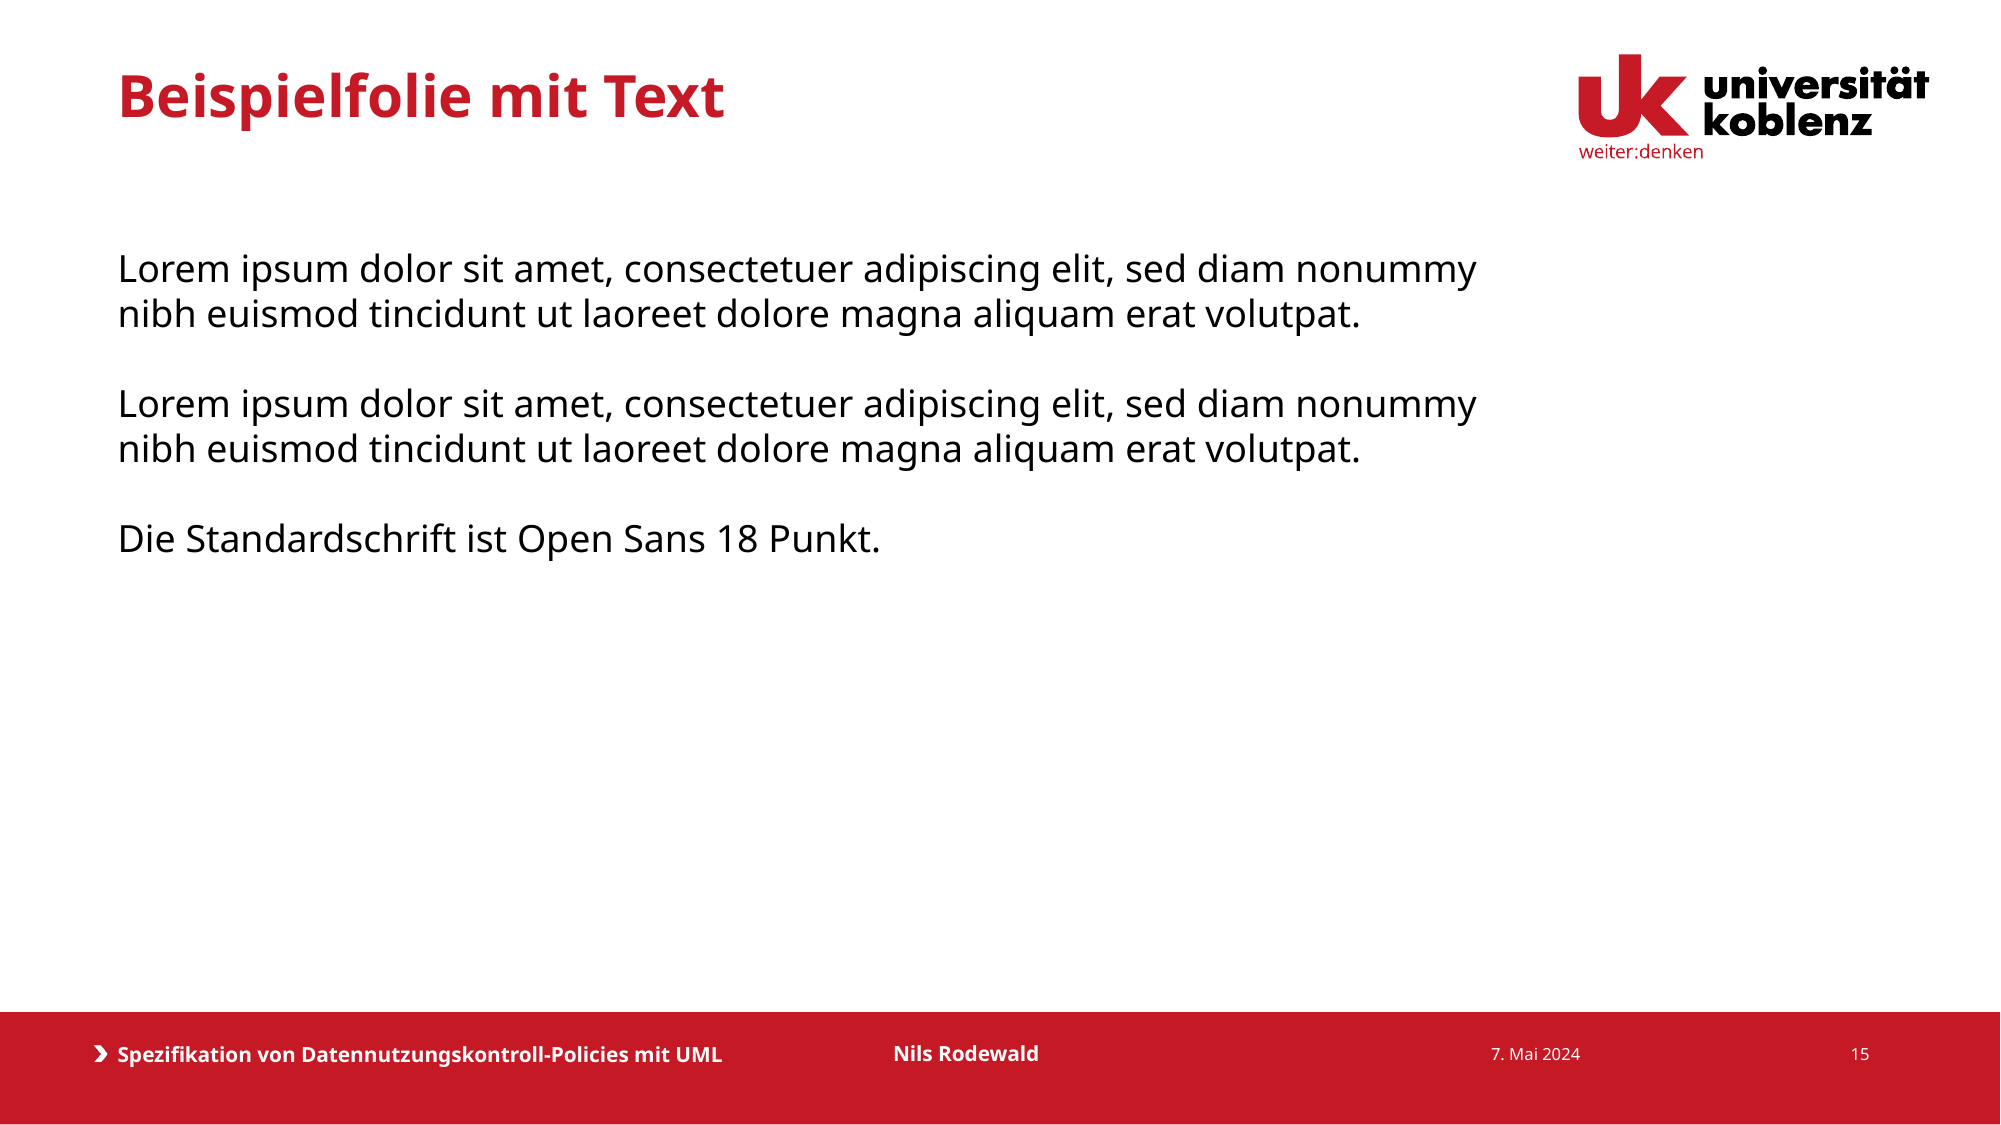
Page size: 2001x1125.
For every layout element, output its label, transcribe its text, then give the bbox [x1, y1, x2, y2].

list Lorem ipsum dolor sit amet, consectetuer adipiscing elit, sed diam nonummy nibh euismod tincidunt ut laoreet dolore magna aliquam erat volutpat. Lorem ipsum dolor sit amet, consectetuer adipiscing elit, sed diam nonummy nibh euismod tincidunt ut laoreet dolore magna aliquam erat volutpat. Die Standardschrift ist Open Sans 18 Punkt. [102, 237, 1494, 917]
title Beispielfolie mit Text [102, 59, 1828, 238]
